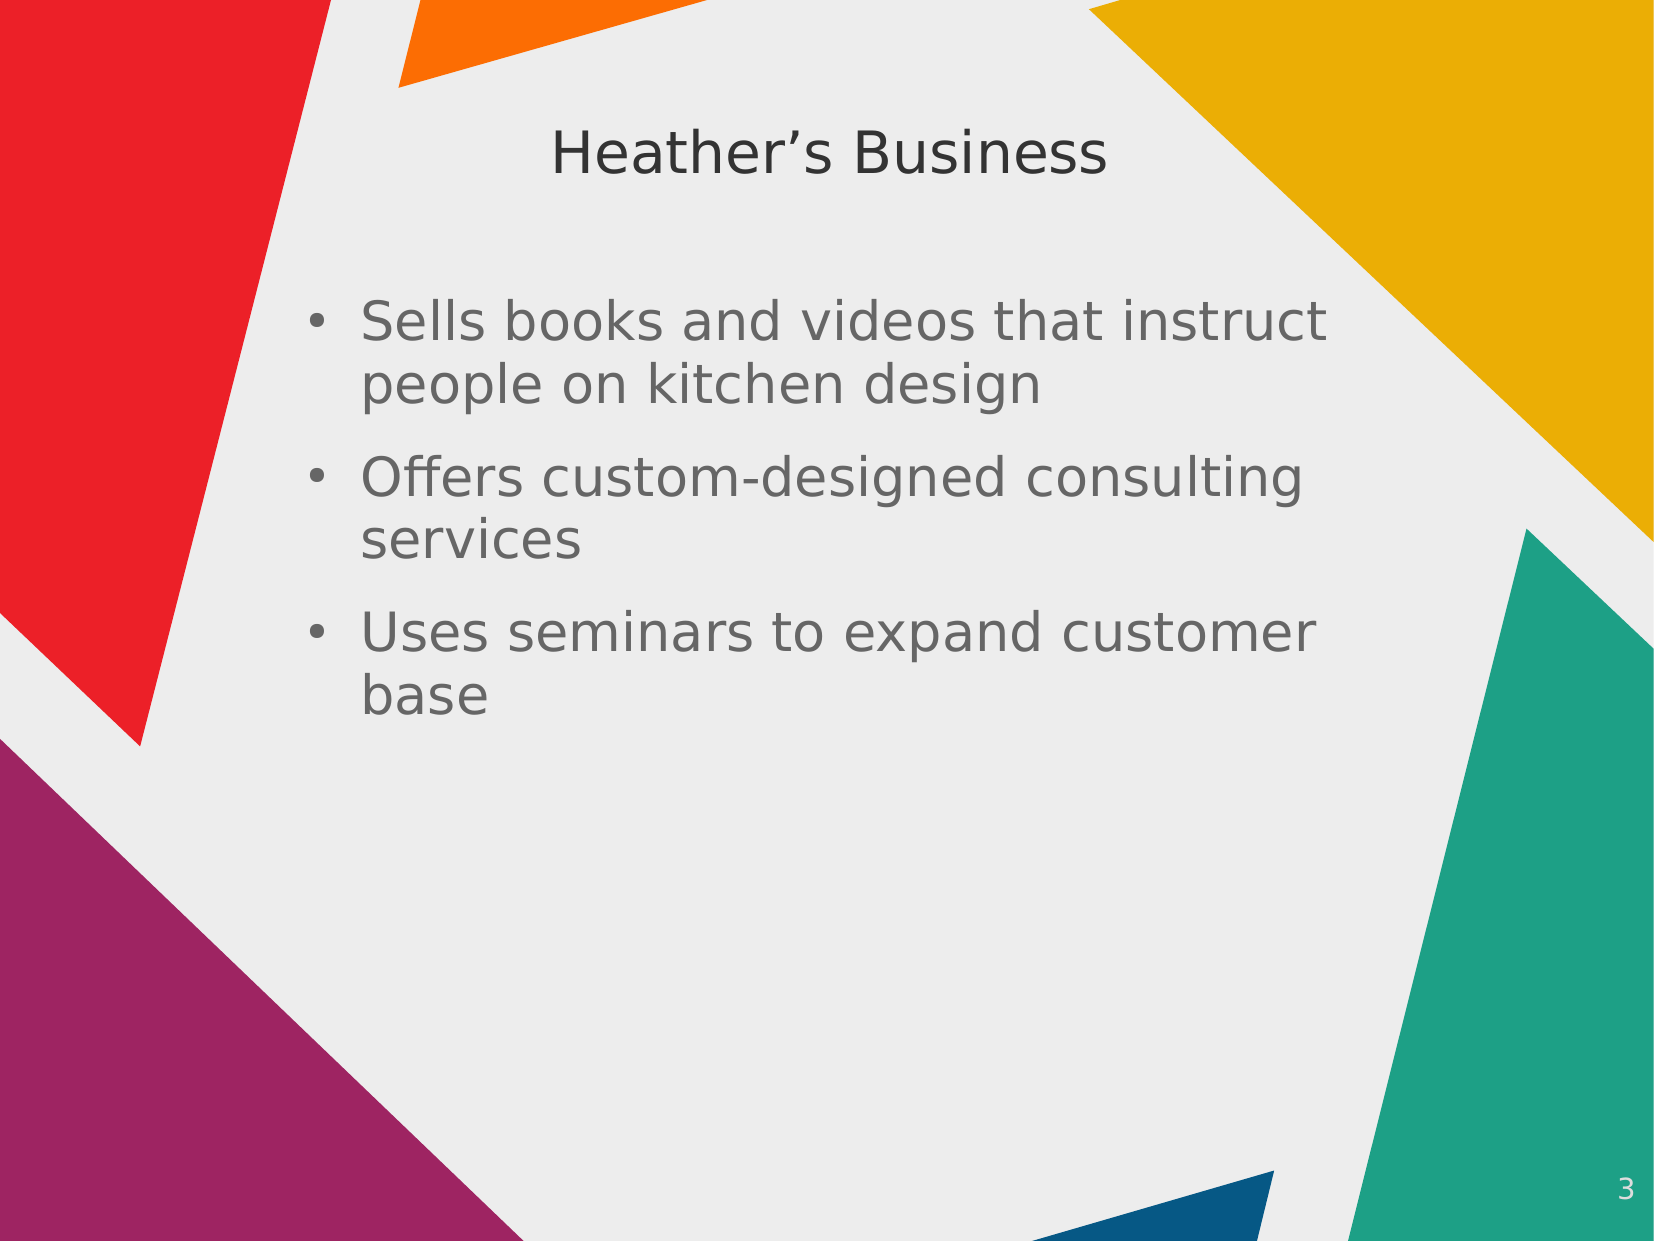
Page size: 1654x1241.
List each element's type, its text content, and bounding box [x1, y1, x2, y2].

title Heather’s Business [289, 49, 1372, 257]
list Sells books and videos that instruct people on kitchen design Offers custom-designed consulting services Uses seminars to expand customer base [289, 290, 1372, 1090]
